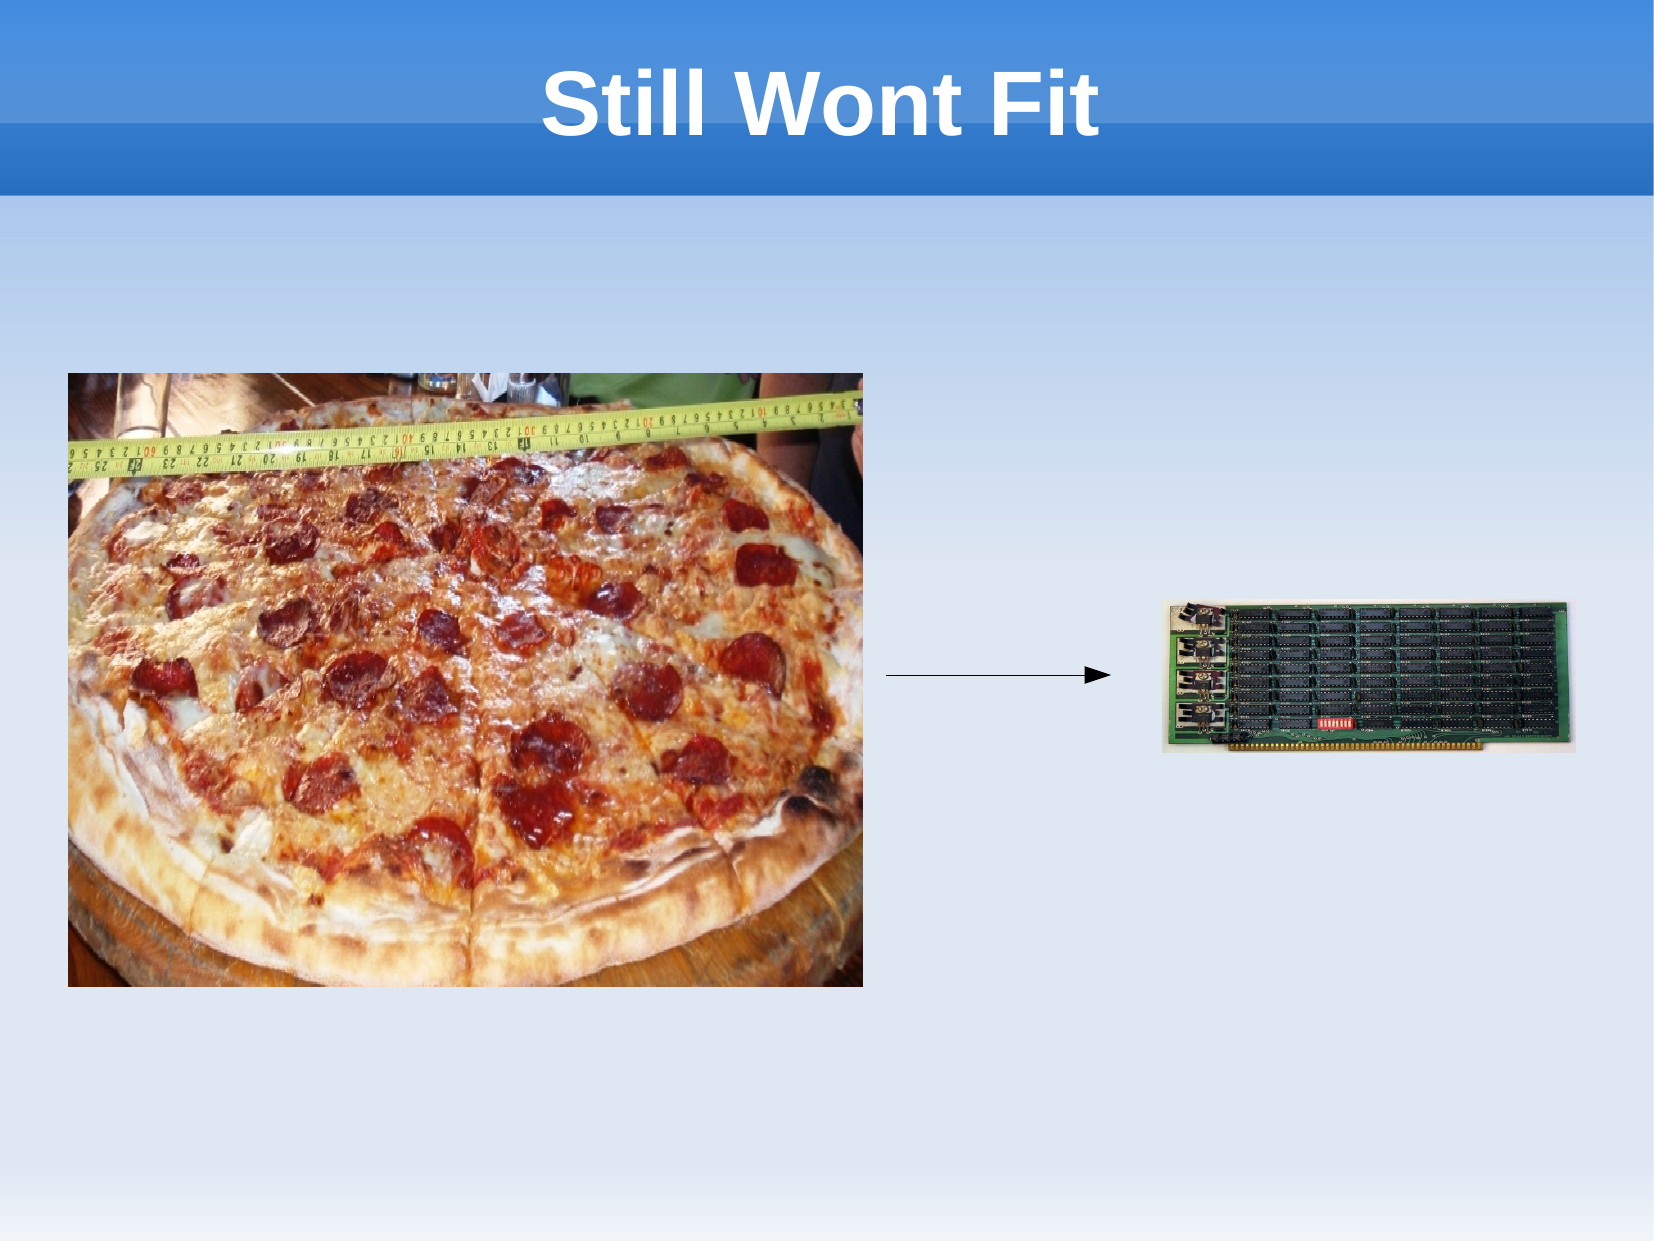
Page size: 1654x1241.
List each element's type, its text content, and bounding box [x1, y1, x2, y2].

title Still Wont Fit [76, 7, 1565, 200]
picture [0, 0, 1654, 1241]
